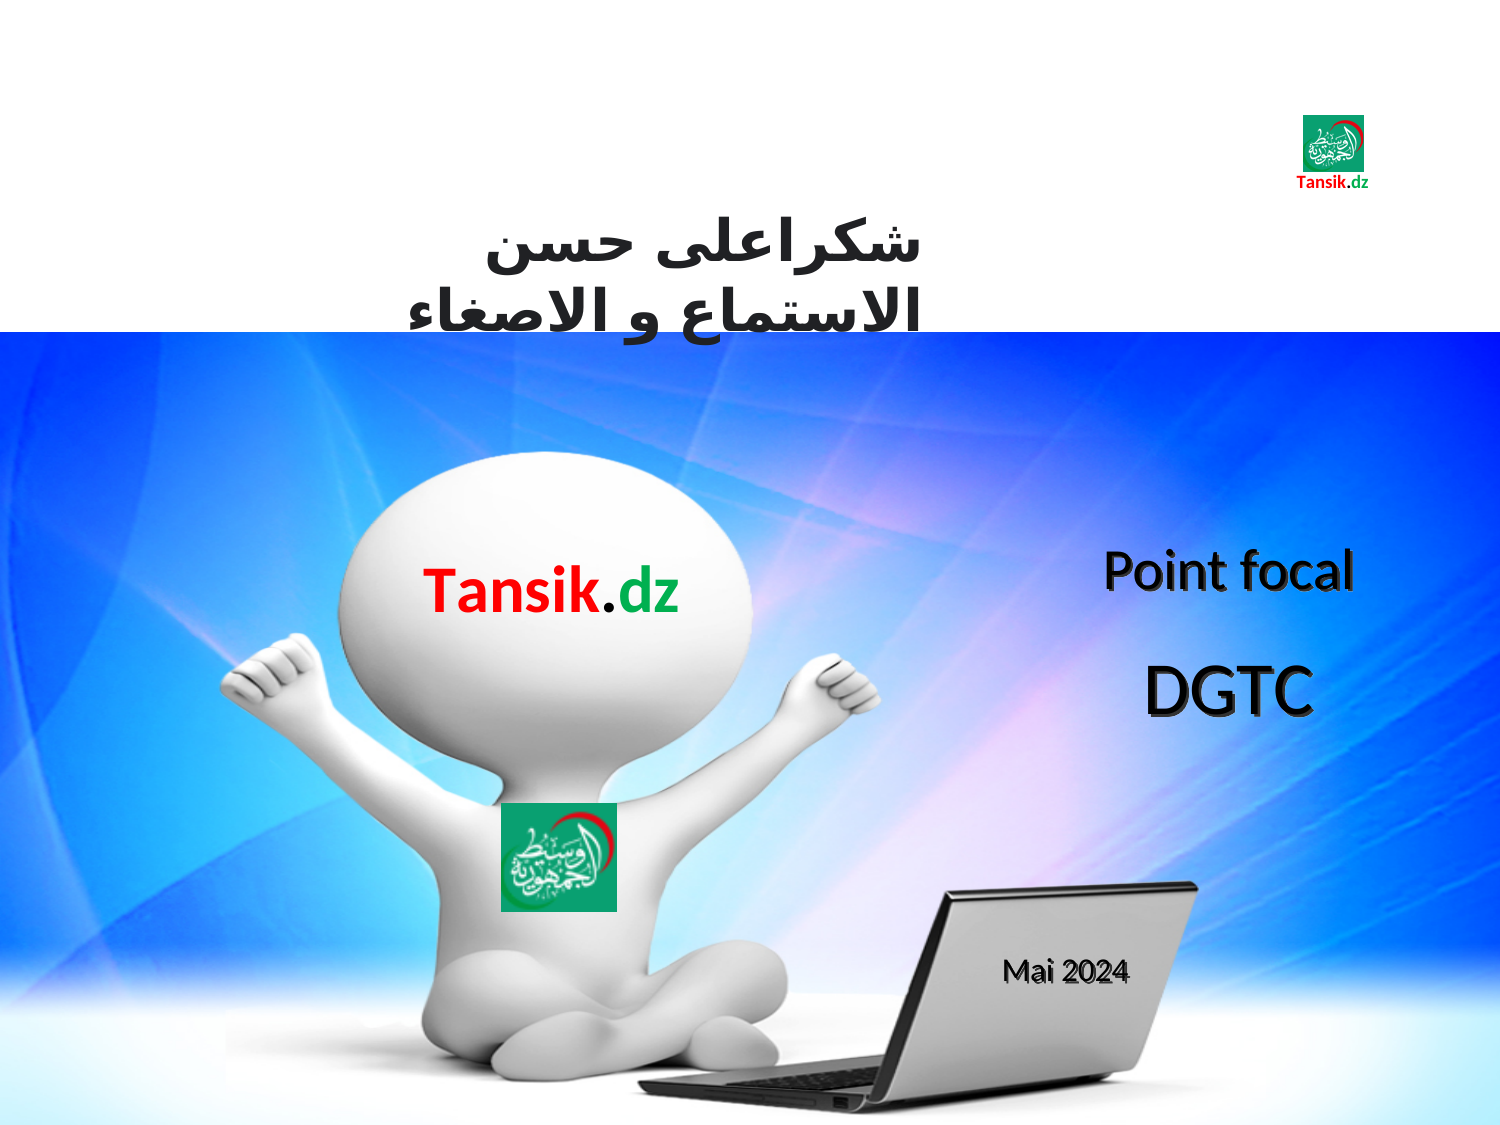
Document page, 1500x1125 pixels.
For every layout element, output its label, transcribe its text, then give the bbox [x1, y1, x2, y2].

text_box Merci pour votre attention [0, 45, 1364, 162]
text_box شكراعلى حسن الاستماع و الاصغاء [391, 196, 1109, 279]
picture [1303, 115, 1364, 161]
text_box Mai 2024 [951, 940, 1186, 988]
text_box Tansik.dz [1281, 161, 1386, 197]
picture [0, 332, 1500, 1125]
text_box DGTC [1025, 632, 1425, 727]
text_box Tansik.dz [397, 537, 706, 594]
text_box Point focal [1025, 523, 1425, 618]
